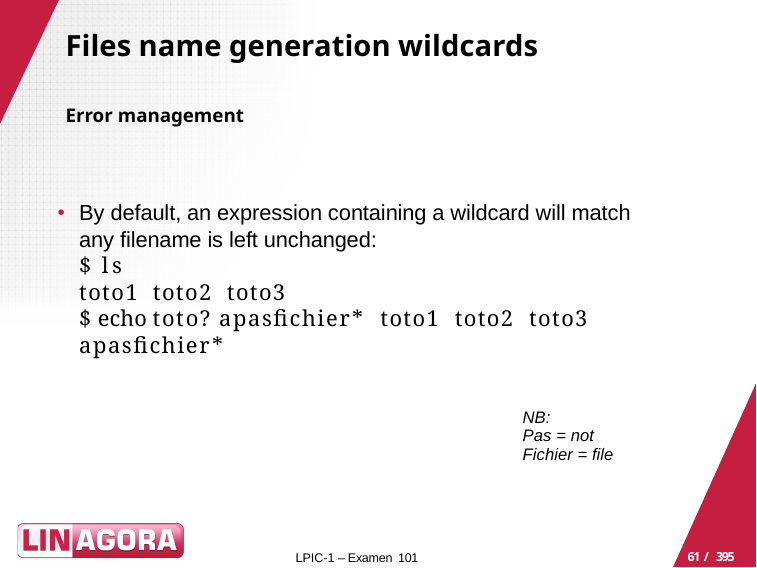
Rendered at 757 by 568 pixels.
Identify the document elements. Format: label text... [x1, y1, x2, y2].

text_box Files name generation wildcards [63, 26, 697, 132]
picture [0, 0, 352, 352]
text_box [17, 520, 184, 562]
text_box <numéro> / 395 [683, 549, 747, 568]
text_box LPIC-1 – Examen 101 [293, 549, 420, 568]
text_box NB: Pas = not Fichier = file [507, 400, 638, 473]
text_box By default, an expression containing a wildcard will match any filename is left unchanged: $ ls toto1 toto2 toto3 $ echo toto? apasfichier* toto1 toto2 toto3 apasfichier* [55, 198, 665, 369]
text_box Error management [63, 103, 284, 149]
